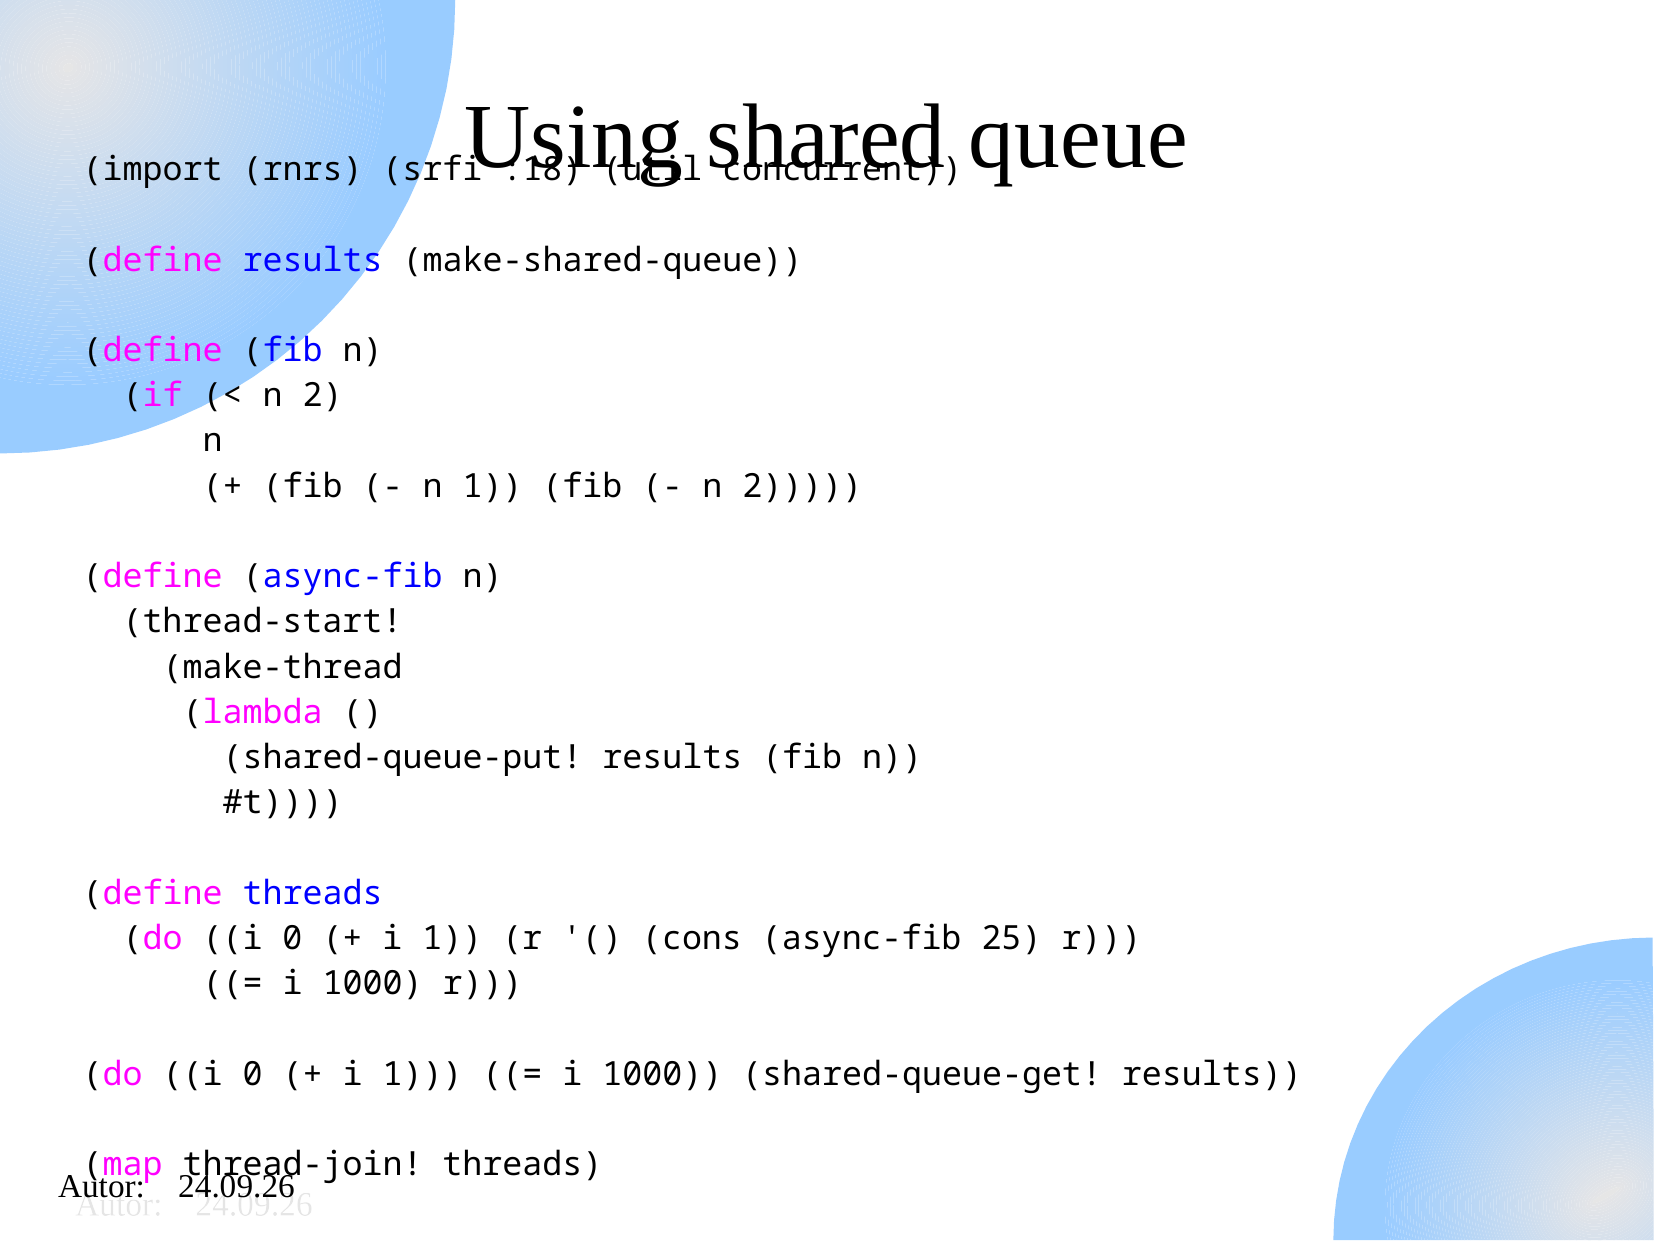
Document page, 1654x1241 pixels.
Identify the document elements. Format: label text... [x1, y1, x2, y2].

title Using shared queue [82, 49, 1571, 177]
subtitle (import (rnrs) (srfi :18) (util concurrent)) (define results (make-shared-queue)) (define (fib n) (if (< n 2) n (+ (fib (- n 1)) (fib (- n 2))))) (define (async-fib n) (thread-start! (make-thread (lambda () (shared-queue-put! results (fib n)) #t)))) (define threads (do ((i 0 (+ i 1)) (r '() (cons (async-fib 25) r))) ((= i 1000) r))) (do ((i 0 (+ i 1))) ((= i 1000)) (shared-queue-get! results)) (map thread-join! threads) [82, 177, 1571, 1154]
